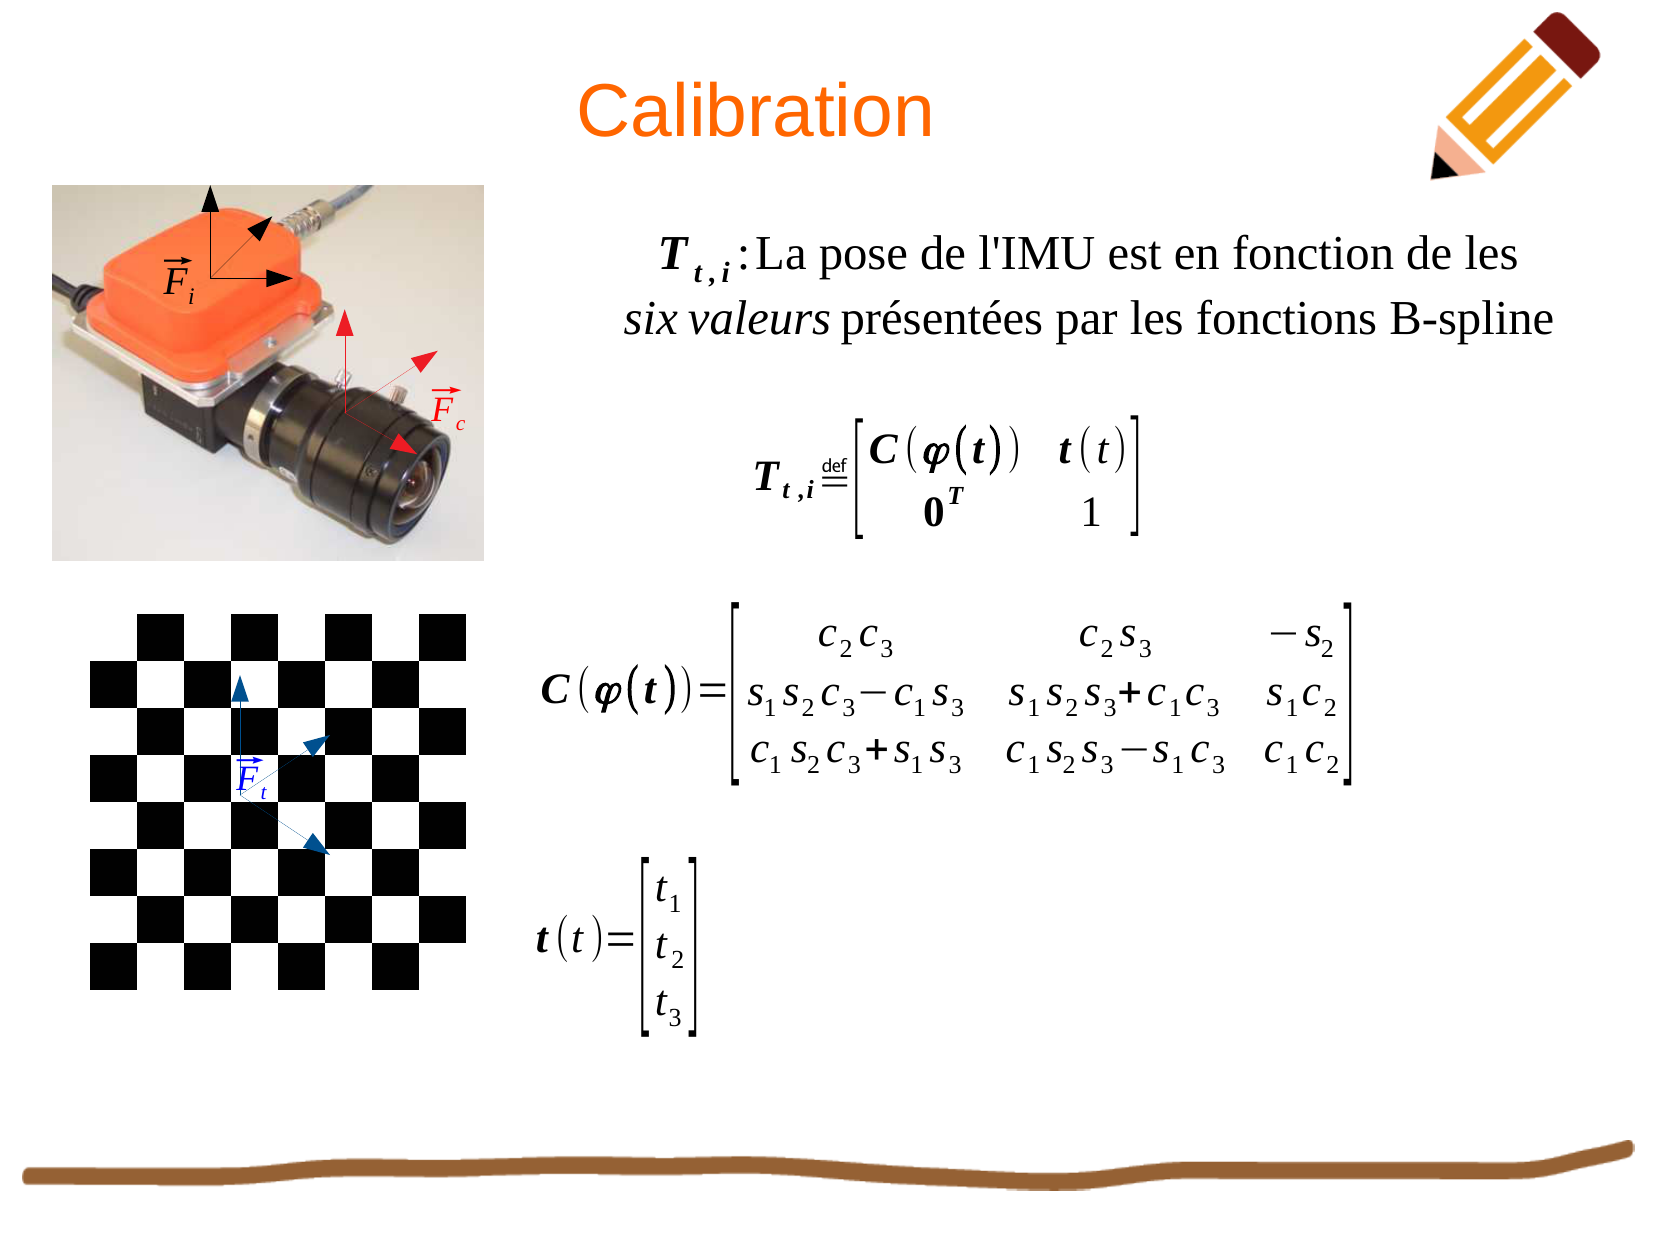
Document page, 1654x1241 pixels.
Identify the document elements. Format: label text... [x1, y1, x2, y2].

picture [52, 185, 484, 561]
picture [90, 614, 466, 991]
chart [151, 255, 206, 310]
chart [741, 414, 1152, 541]
chart [529, 600, 1366, 789]
chart [225, 755, 276, 805]
title Calibration [82, 49, 1430, 172]
chart [611, 227, 1569, 346]
chart [420, 385, 475, 436]
picture [22, 1140, 1635, 1191]
chart [525, 855, 710, 1040]
picture [1430, 12, 1601, 181]
